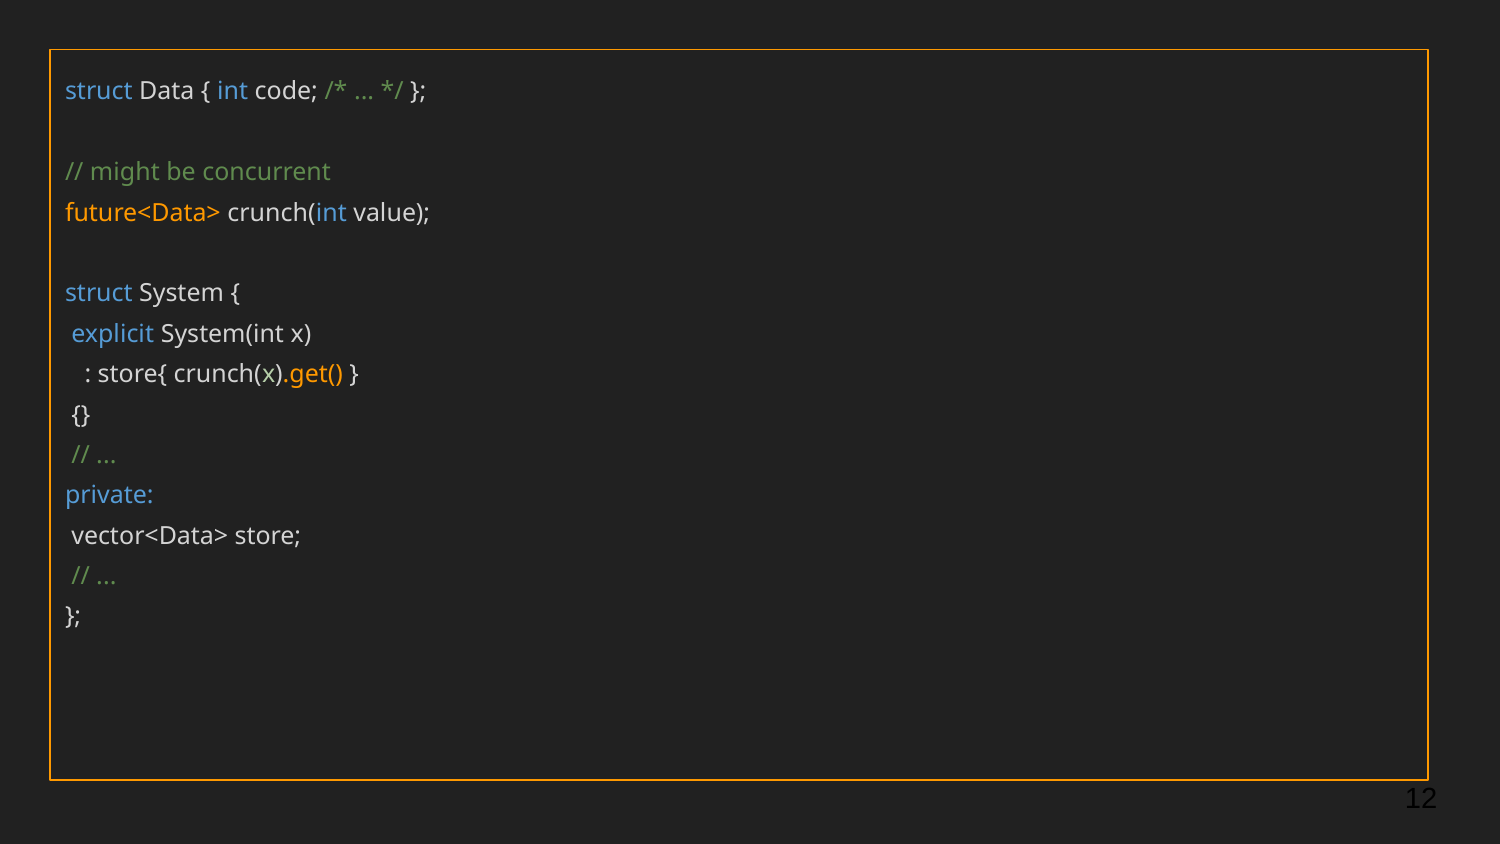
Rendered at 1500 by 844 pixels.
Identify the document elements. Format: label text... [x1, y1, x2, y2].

list struct Data { int code; /* ... */ }; // might be concurrent future<Data> crunch(int value); struct System { explicit System(int x) : store{ crunch(x).get() } {} // ... private: vector<Data> store; // ... }; [50, 49, 1429, 781]
slide_number <number> [1389, 764, 1480, 830]
